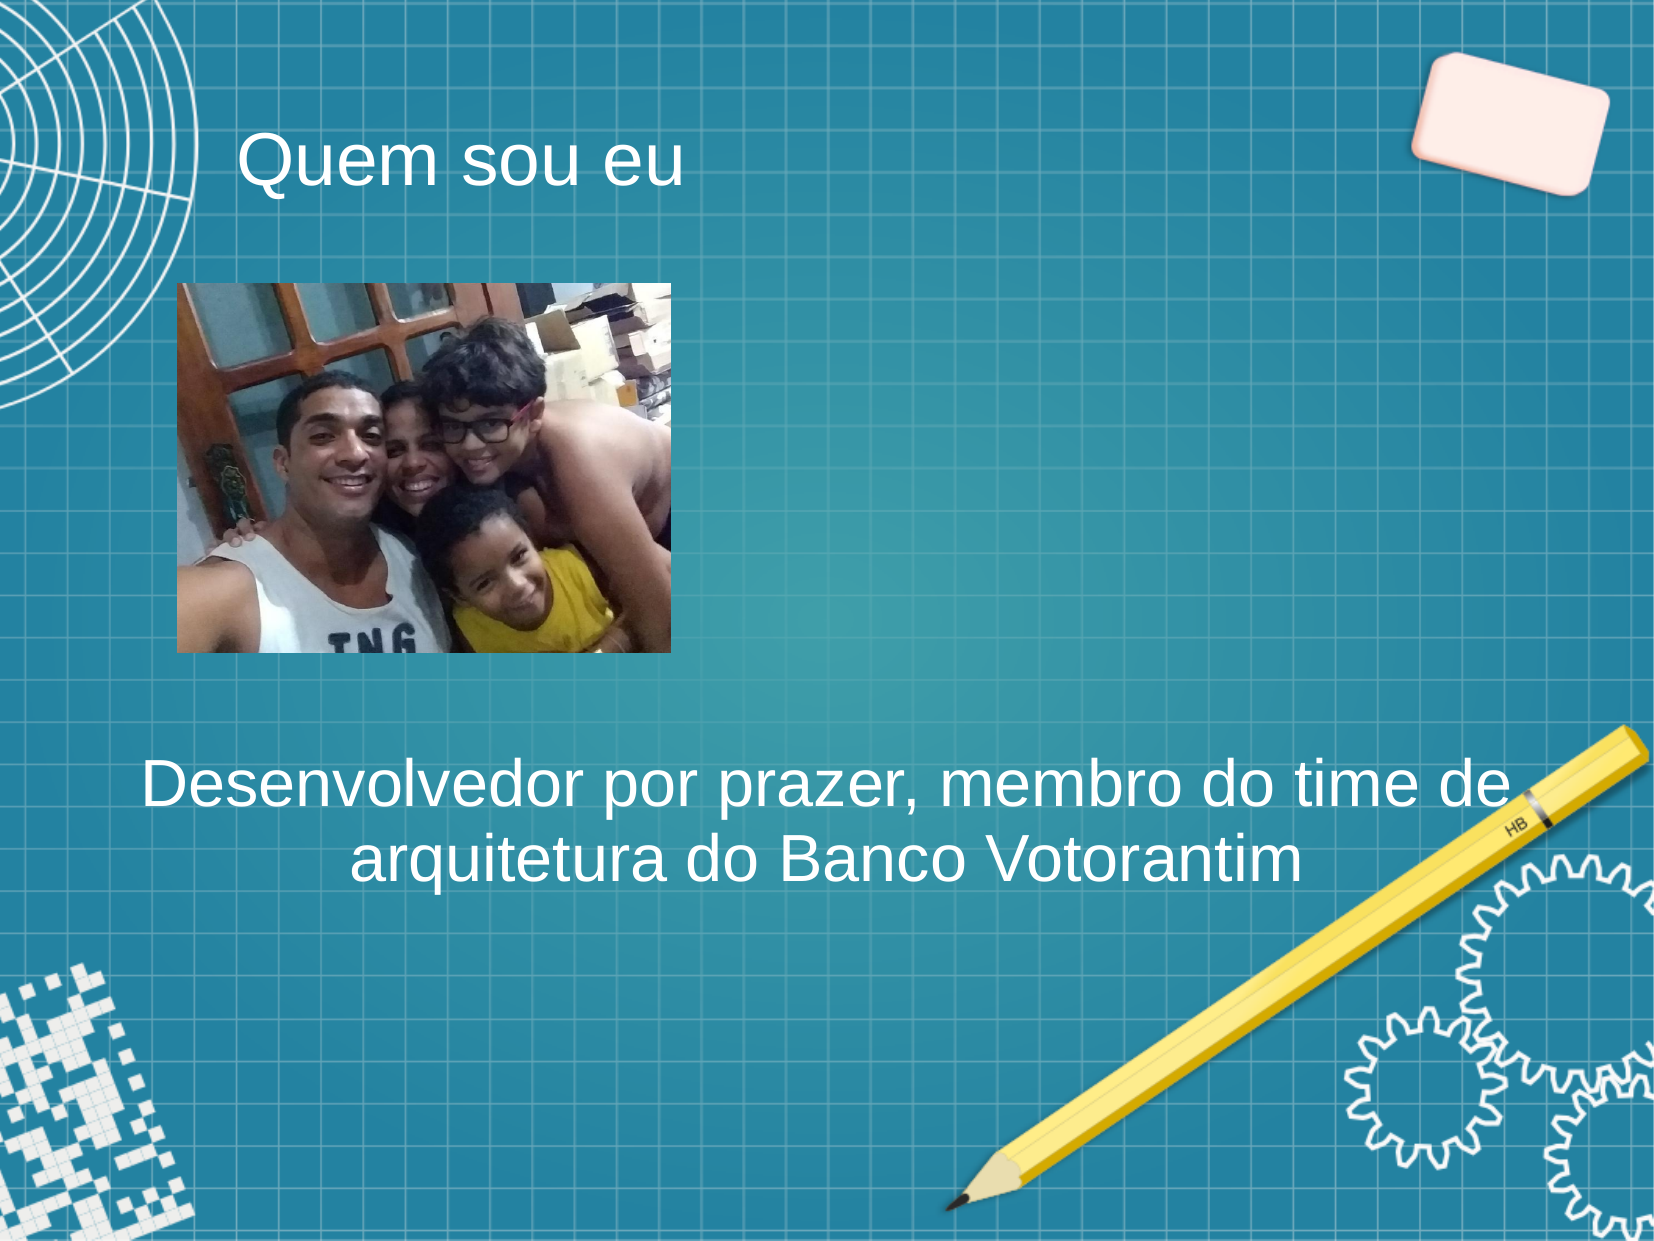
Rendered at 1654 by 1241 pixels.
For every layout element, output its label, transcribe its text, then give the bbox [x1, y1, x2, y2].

picture [0, 0, 1654, 1241]
text_box Desenvolvedor por prazer, membro do time de arquitetura do Banco Votorantim [82, 519, 1571, 1123]
text_box Quem sou eu [236, 23, 1406, 296]
